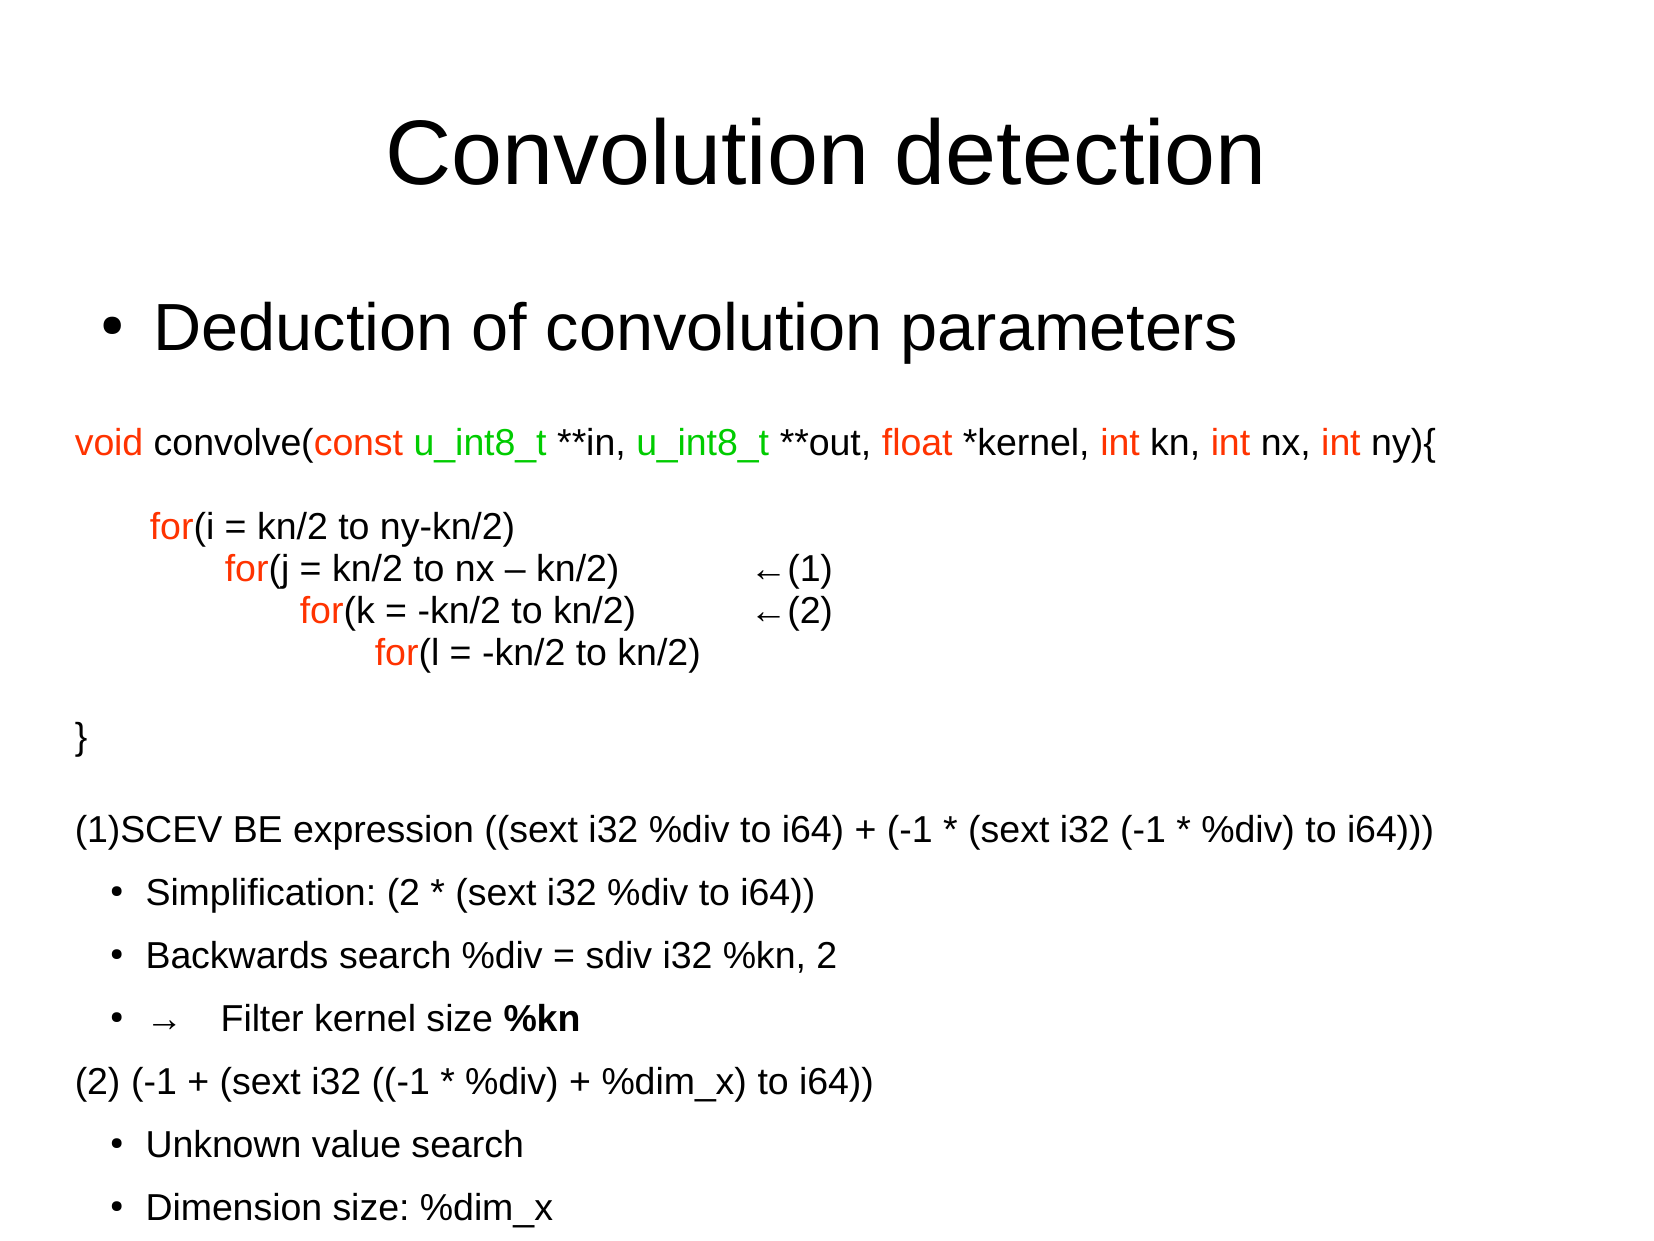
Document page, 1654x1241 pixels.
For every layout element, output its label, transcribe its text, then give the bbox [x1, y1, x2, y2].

title Convolution detection [82, 49, 1571, 257]
text_box SCEV BE expression ((sext i32 %div to i64) + (-1 * (sext i32 (-1 * %div) to i64))) Simplification: (2 * (sext i32 %div to i64)) Backwards search %div = sdiv i32 %kn, 2 → Filter kernel size %kn (-1 + (sext i32 ((-1 * %div) + %dim_x) to i64)) Unknown value search Dimension size: %dim_x [60, 780, 1486, 1216]
text_box void convolve(const u_int8_t **in, u_int8_t **out, float *kernel, int kn, int nx, int ny){ for(i = kn/2 to ny-kn/2) for(j = kn/2 to nx – kn/2) ←(1) for(k = -kn/2 to kn/2) ←(2) for(l = -kn/2 to kn/2) } [60, 414, 1519, 766]
list Deduction of convolution parameters [82, 290, 1571, 406]
